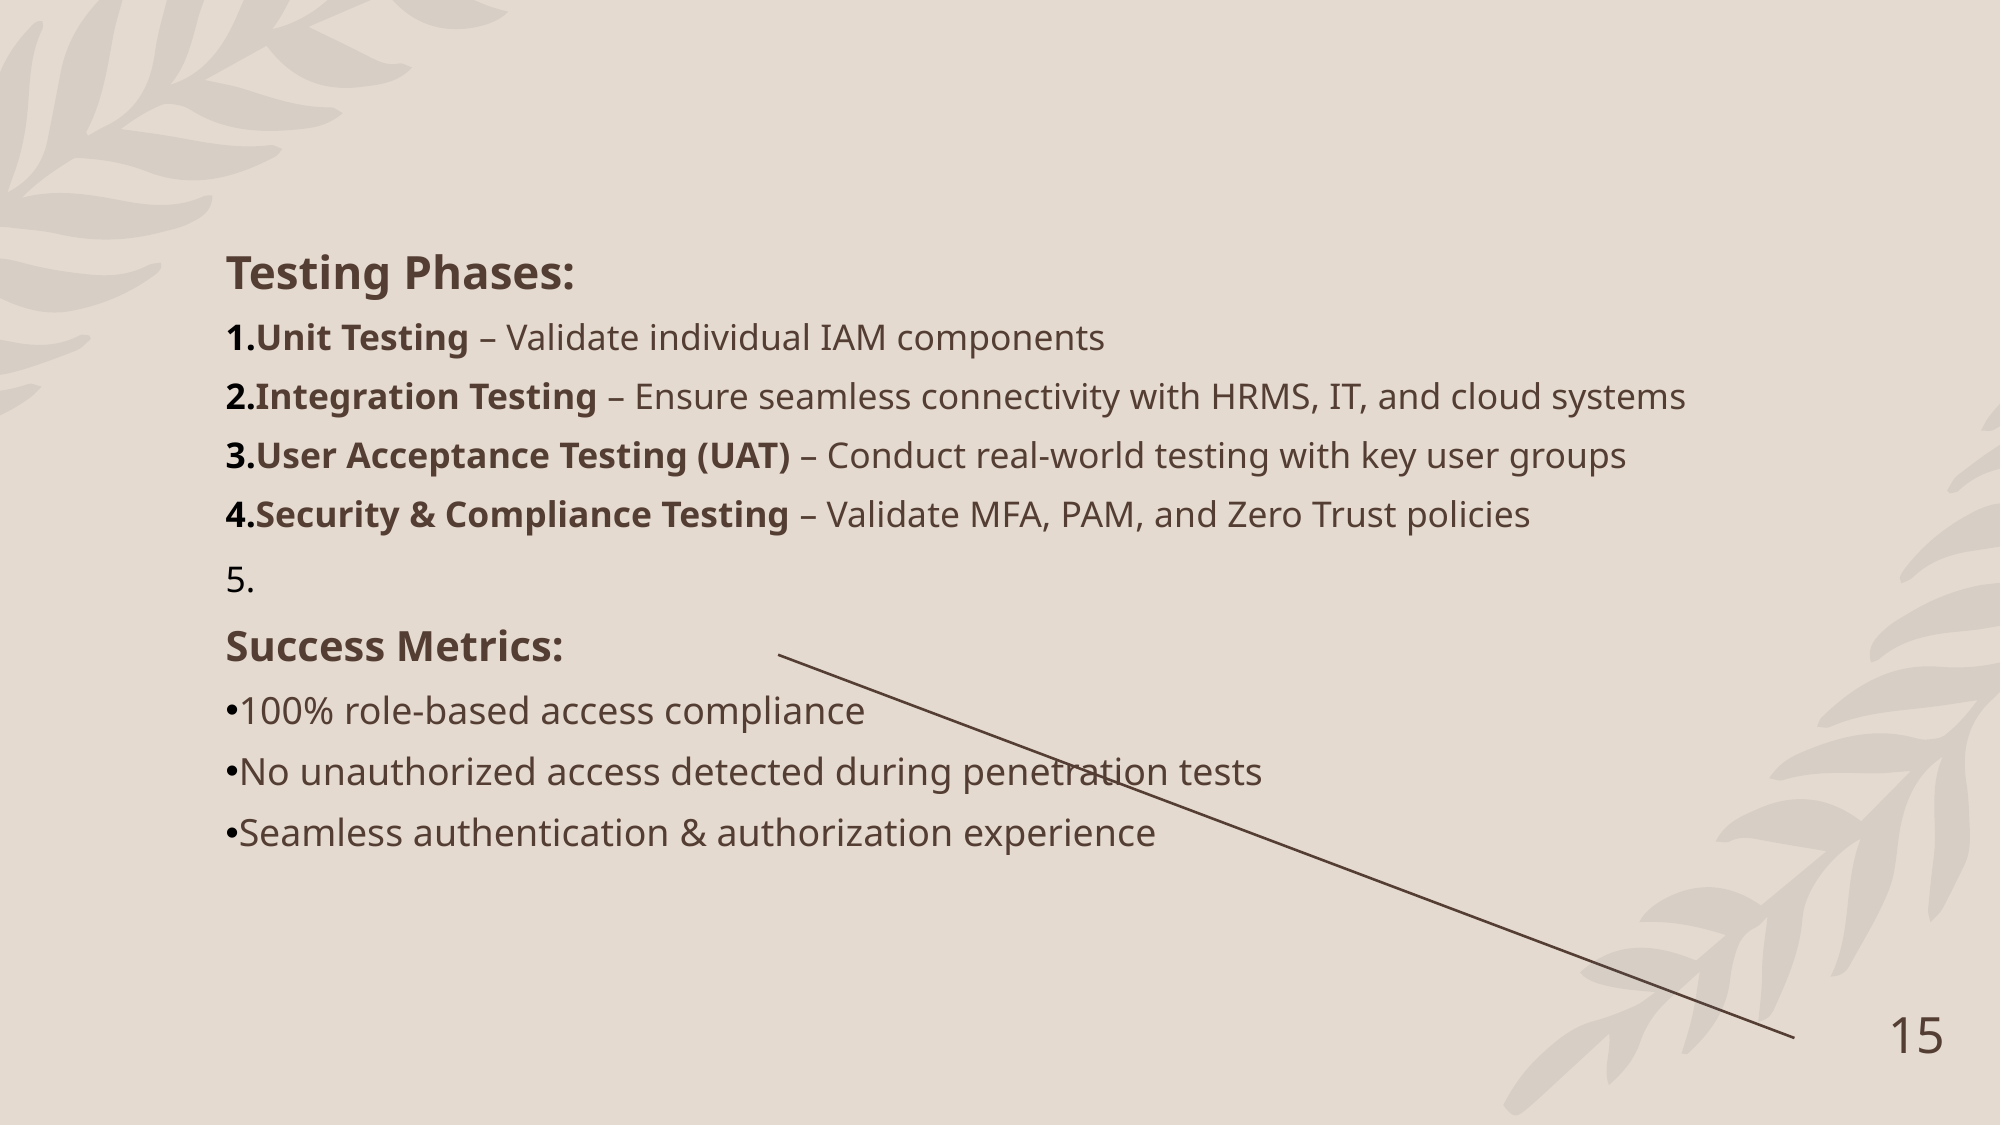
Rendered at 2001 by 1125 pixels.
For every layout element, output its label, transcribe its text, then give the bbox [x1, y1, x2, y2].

text_box ‹#› [1862, 964, 1971, 1112]
list Testing Phases: Unit Testing – Validate individual IAM components Integration Testing – Ensure seamless connectivity with HRMS, IT, and cloud systems User Acceptance Testing (UAT) – Conduct real-world testing with key user groups Security & Compliance Testing – Validate MFA, PAM, and Zero Trust policies Success Metrics: 100% role-based access compliance No unauthorized access detected during penetration tests Seamless authentication & authorization experience [210, 242, 1751, 883]
